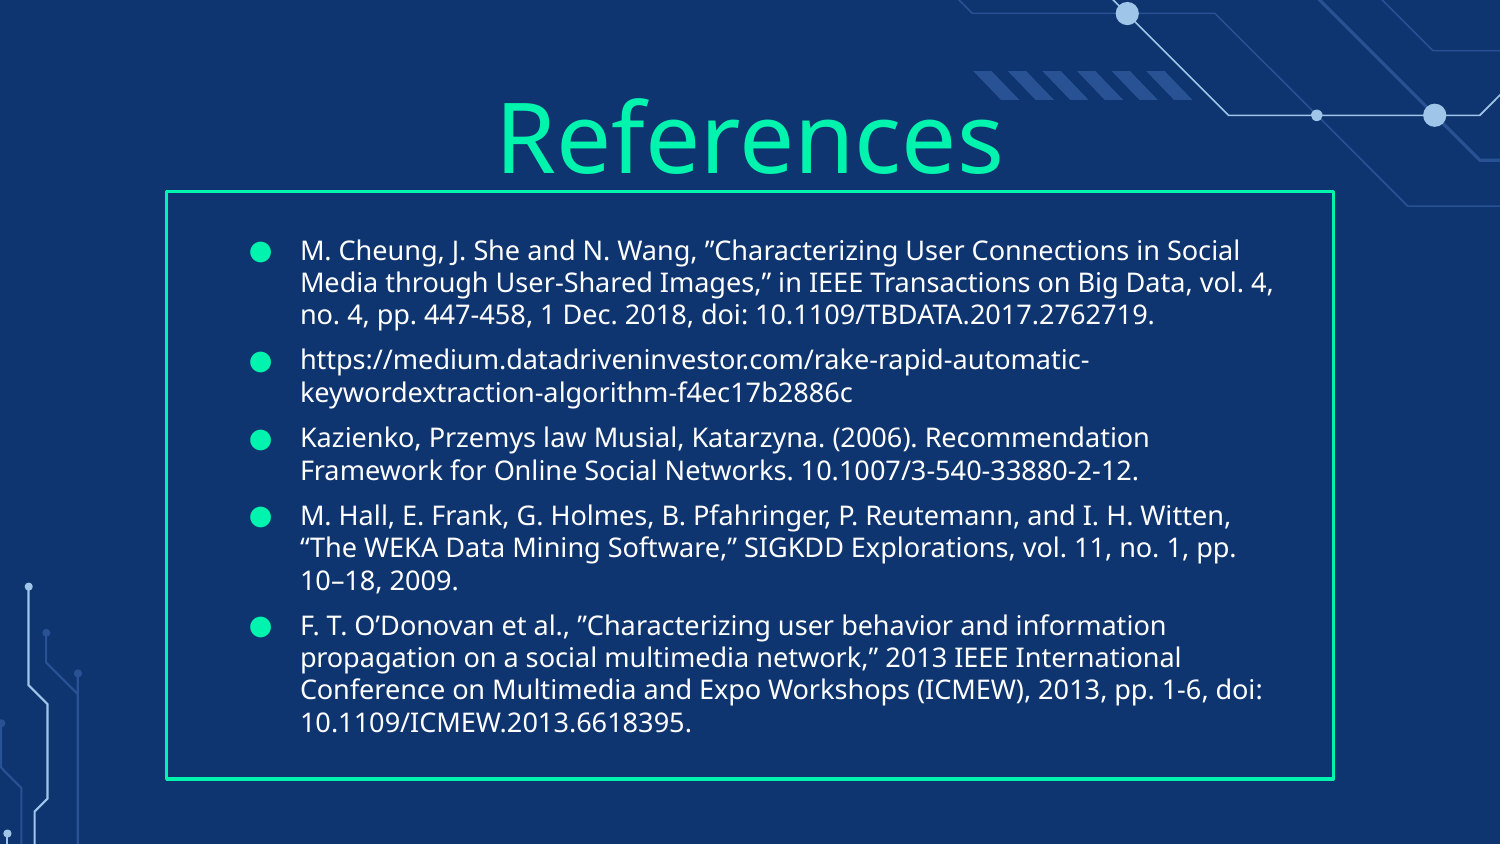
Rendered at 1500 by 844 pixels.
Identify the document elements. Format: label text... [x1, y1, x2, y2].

title References [118, 75, 1382, 156]
subtitle M. Cheung, J. She and N. Wang, ”Characterizing User Connections in Social Media through User-Shared Images,” in IEEE Transactions on Big Data, vol. 4, no. 4, pp. 447-458, 1 Dec. 2018, doi: 10.1109/TBDATA.2017.2762719. https://medium.datadriveninvestor.com/rake-rapid-automatic-keywordextraction-algorithm-f4ec17b2886c Kazienko, Przemys law Musial, Katarzyna. (2006). Recommendation Framework for Online Social Networks. 10.1007/3-540-33880-2-12. M. Hall, E. Frank, G. Holmes, B. Pfahringer, P. Reutemann, and I. H. Witten, “The WEKA Data Mining Software,” SIGKDD Explorations, vol. 11, no. 1, pp. 10–18, 2009. F. T. O’Donovan et al., ”Characterizing user behavior and information propagation on a social multimedia network,” 2013 IEEE International Conference on Multimedia and Expo Workshops (ICMEW), 2013, pp. 1-6, doi: 10.1109/ICMEW.2013.6618395. [225, 237, 1275, 734]
